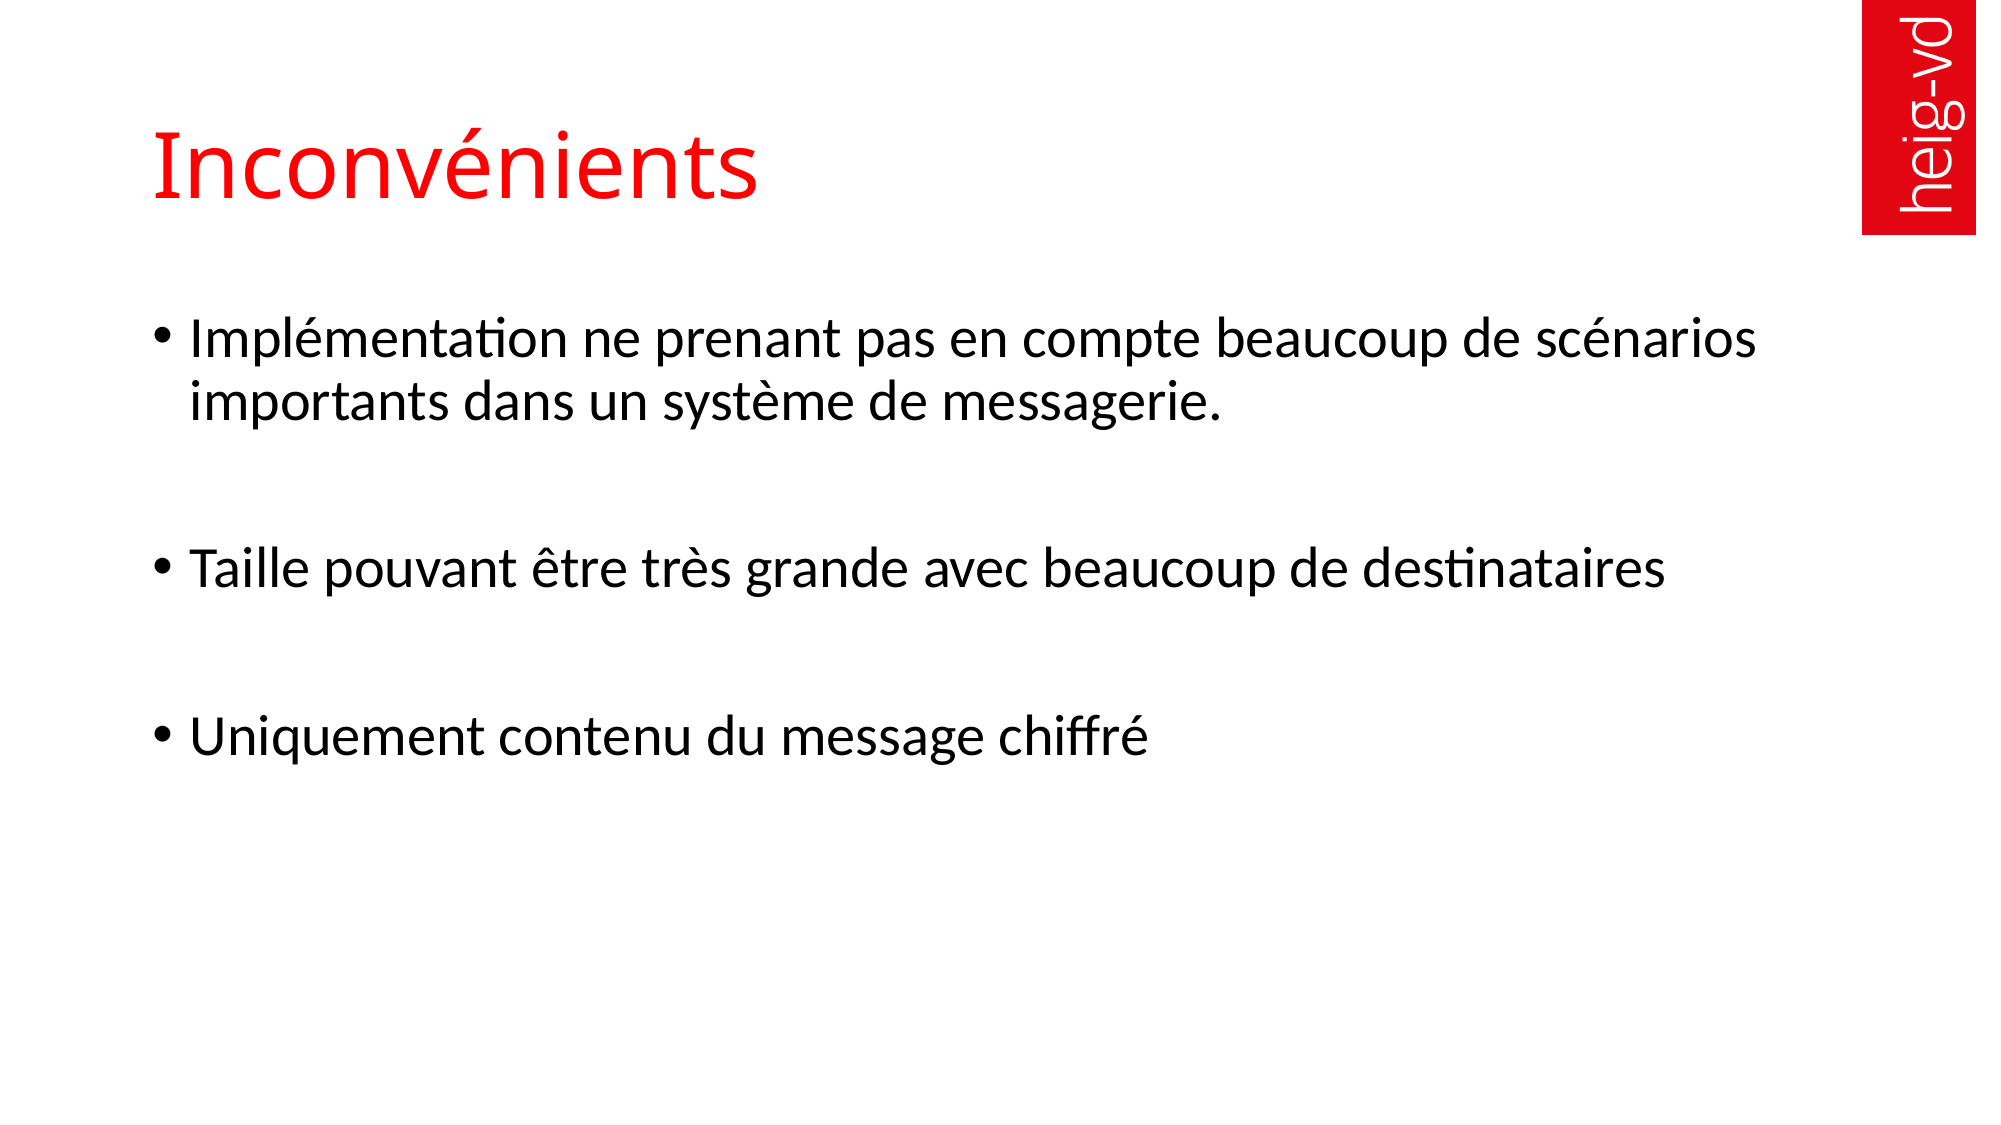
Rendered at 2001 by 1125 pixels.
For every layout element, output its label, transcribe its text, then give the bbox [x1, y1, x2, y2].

picture [1862, 0, 1976, 236]
list Implémentation ne prenant pas en compte beaucoup de scénarios importants dans un système de messagerie. Taille pouvant être très grande avec beaucoup de destinataires Uniquement contenu du message chiffré [137, 299, 1863, 1014]
title Inconvénients [137, 59, 1863, 278]
